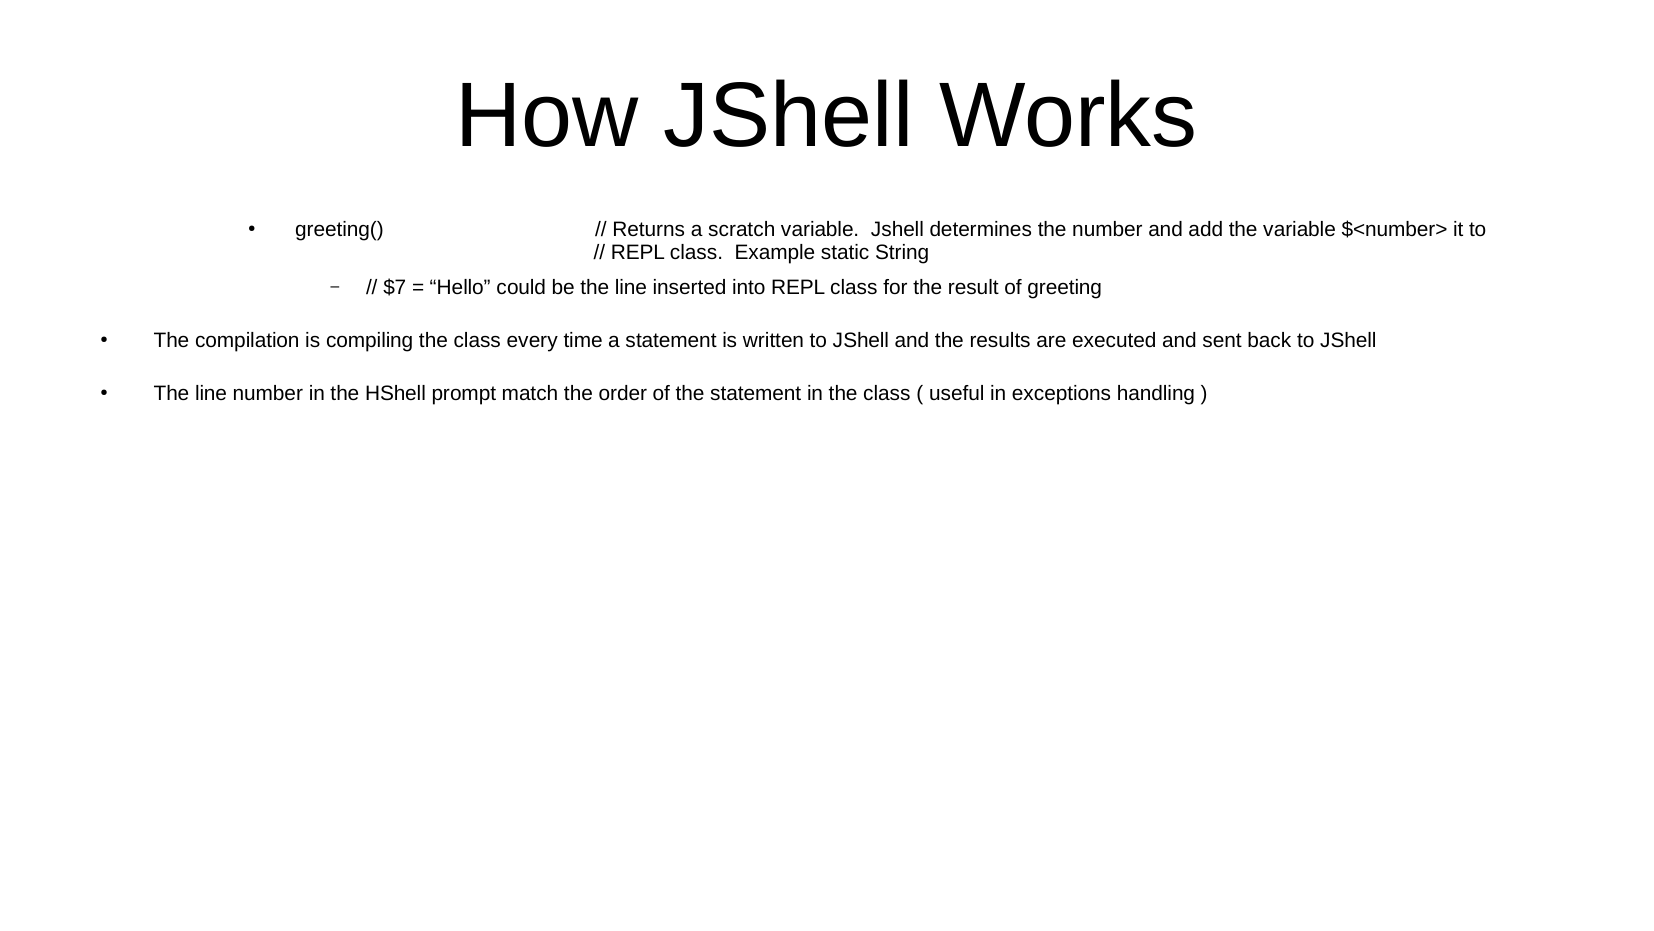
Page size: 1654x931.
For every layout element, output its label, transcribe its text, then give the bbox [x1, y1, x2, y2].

list greeting() // Returns a scratch variable. Jshell determines the number and add the variable $<number> it to // REPL class. Example static String // $7 = “Hello” could be the line inserted into REPL class for the result of greeting The compilation is compiling the class every time a statement is written to JShell and the results are executed and sent back to JShell The line number in the HShell prompt match the order of the statement in the class ( useful in exceptions handling ) [82, 217, 1591, 901]
title How JShell Works [82, 37, 1571, 193]
